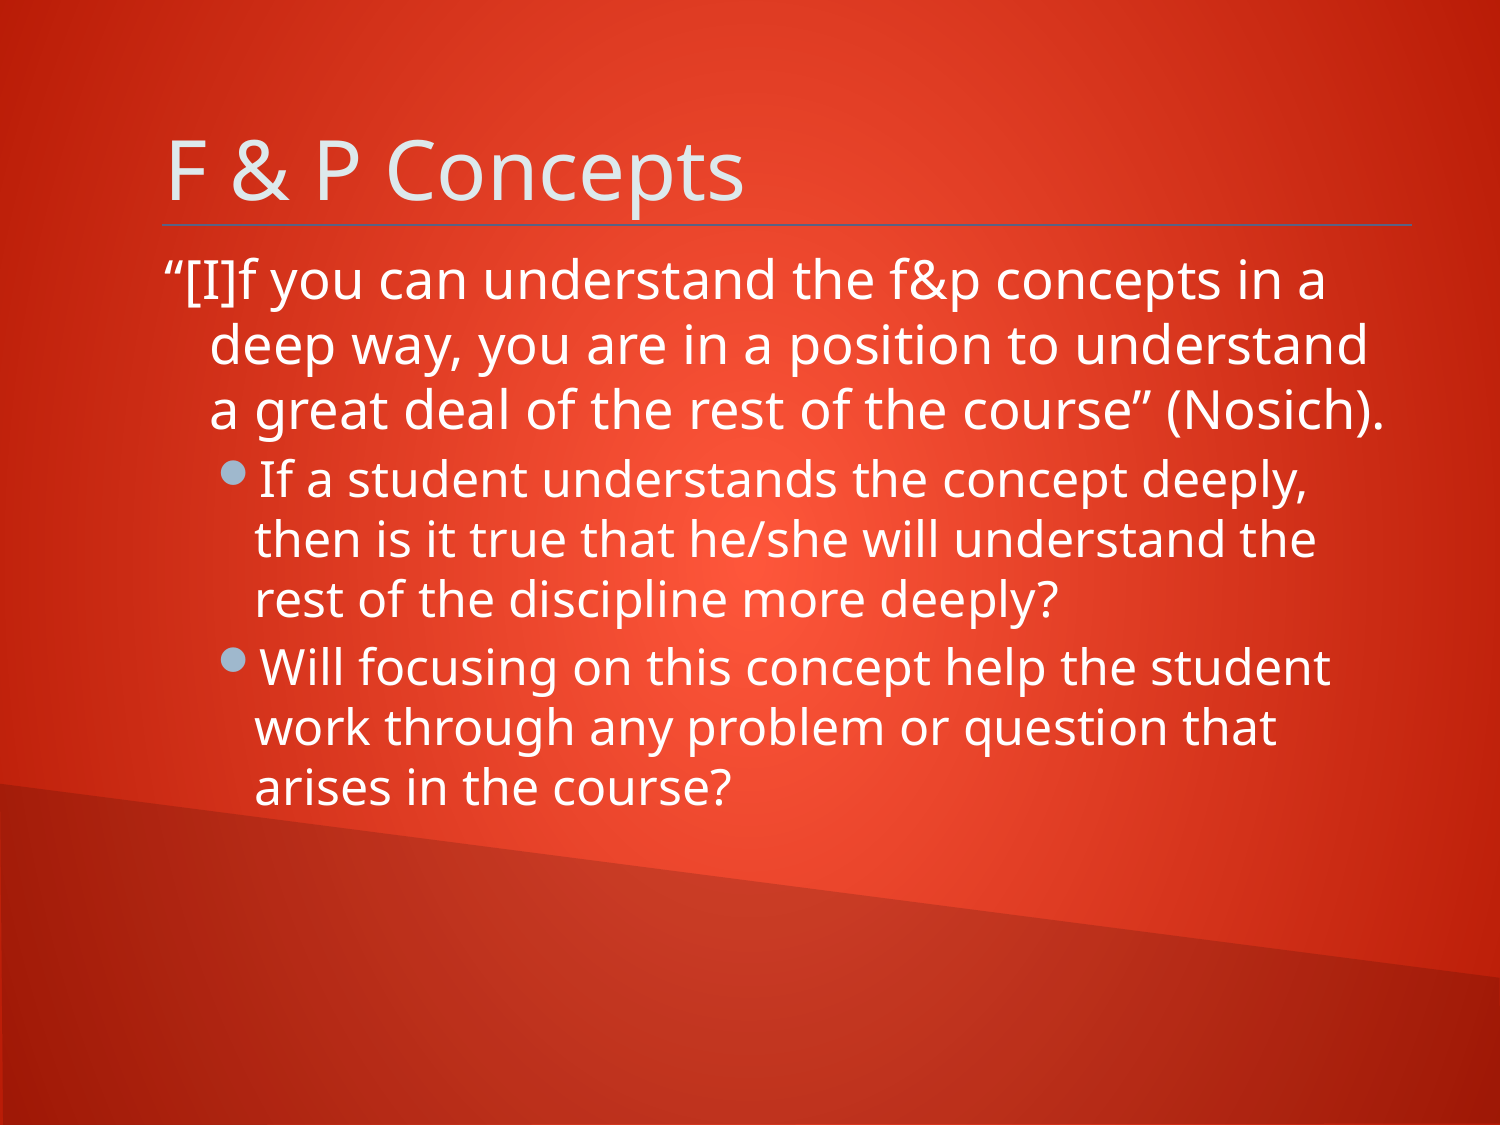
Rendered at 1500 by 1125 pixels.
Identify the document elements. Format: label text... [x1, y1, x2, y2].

title F & P Concepts [150, 45, 1425, 233]
list “[I]f you can understand the f&p concepts in a deep way, you are in a position to understand a great deal of the rest of the course” (Nosich). If a student understands the concept deeply, then is it true that he/she will understand the rest of the discipline more deeply? Will focusing on this concept help the student work through any problem or question that arises in the course? [150, 237, 1425, 988]
